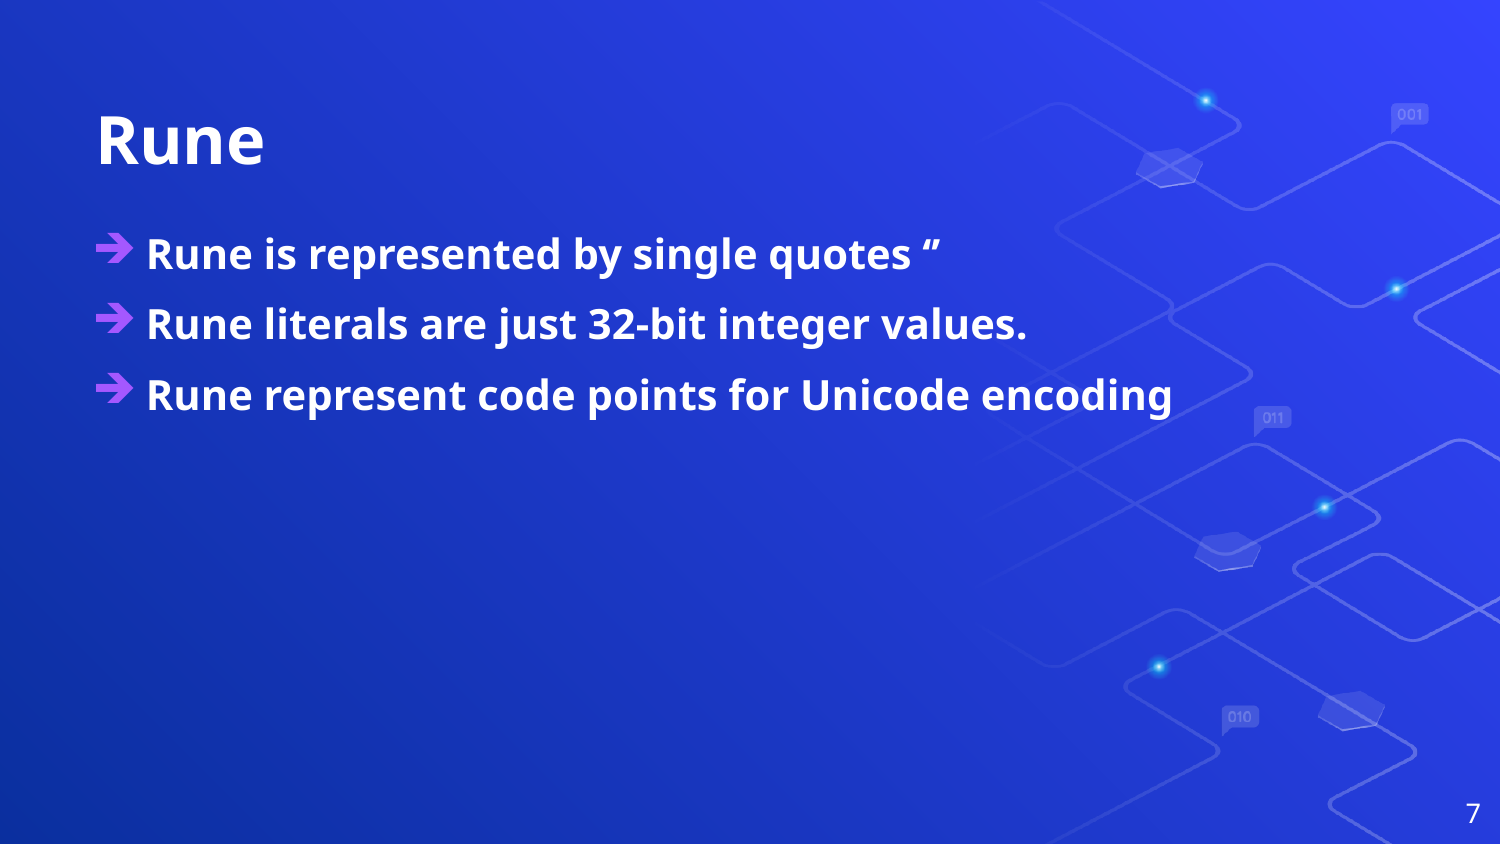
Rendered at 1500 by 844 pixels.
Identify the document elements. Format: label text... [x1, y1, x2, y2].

text_box <number> [1391, 782, 1482, 844]
text_box Rune [95, 36, 1096, 178]
picture [0, 0, 1500, 844]
text_box Rune is represented by single quotes ‘’ Rune literals are just 32-bit integer values. Rune represent code points for Unicode encoding [74, 220, 1215, 739]
